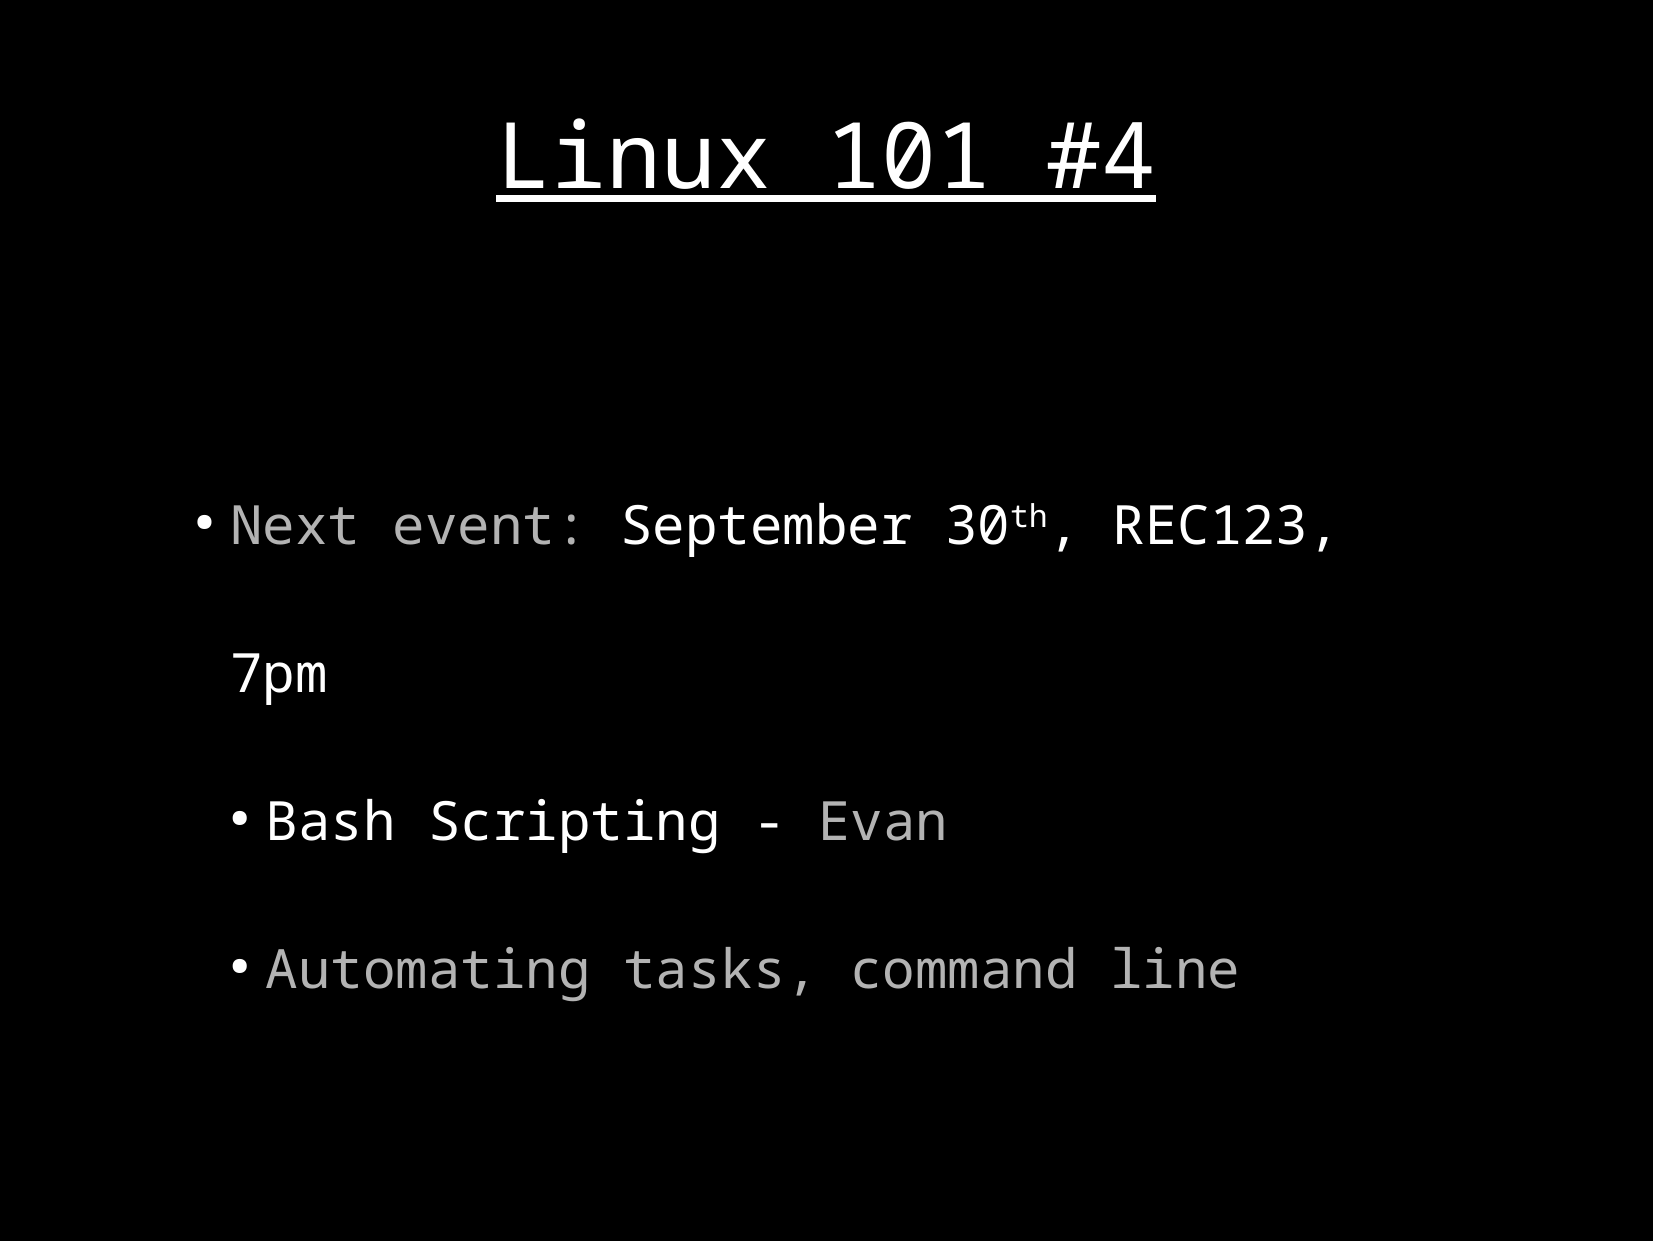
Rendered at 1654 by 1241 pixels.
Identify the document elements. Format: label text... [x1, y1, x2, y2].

text_box Next event: September 30th, REC123, 7pm Bash Scripting - Evan Automating tasks, command line Distribute fliers for #4 Other presenters for #5? (iptables, SysV, systemd, compiling, etc.) [180, 405, 1471, 1102]
title Linux 101 #4 [82, 49, 1571, 257]
